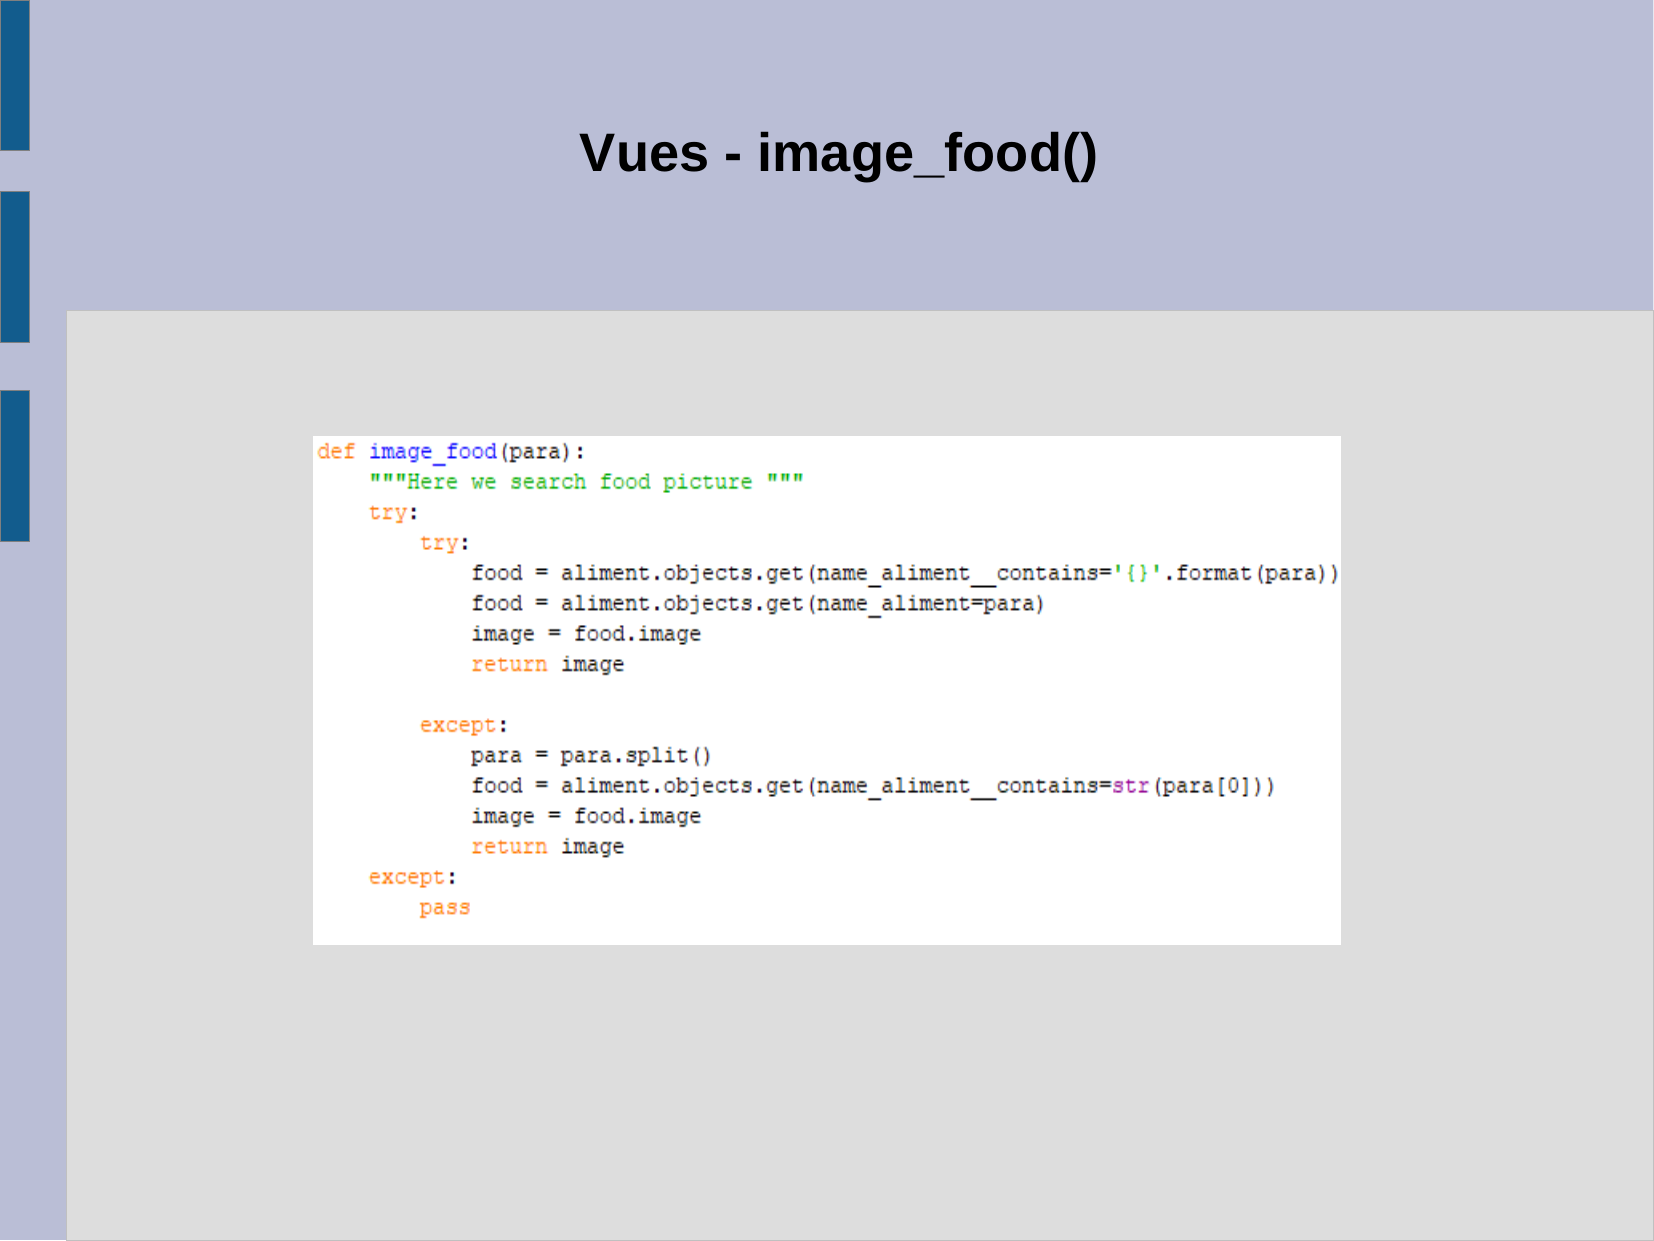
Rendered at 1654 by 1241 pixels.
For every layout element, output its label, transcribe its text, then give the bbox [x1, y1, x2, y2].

title Vues - image_food() [82, 10, 1571, 296]
picture [313, 436, 1341, 945]
